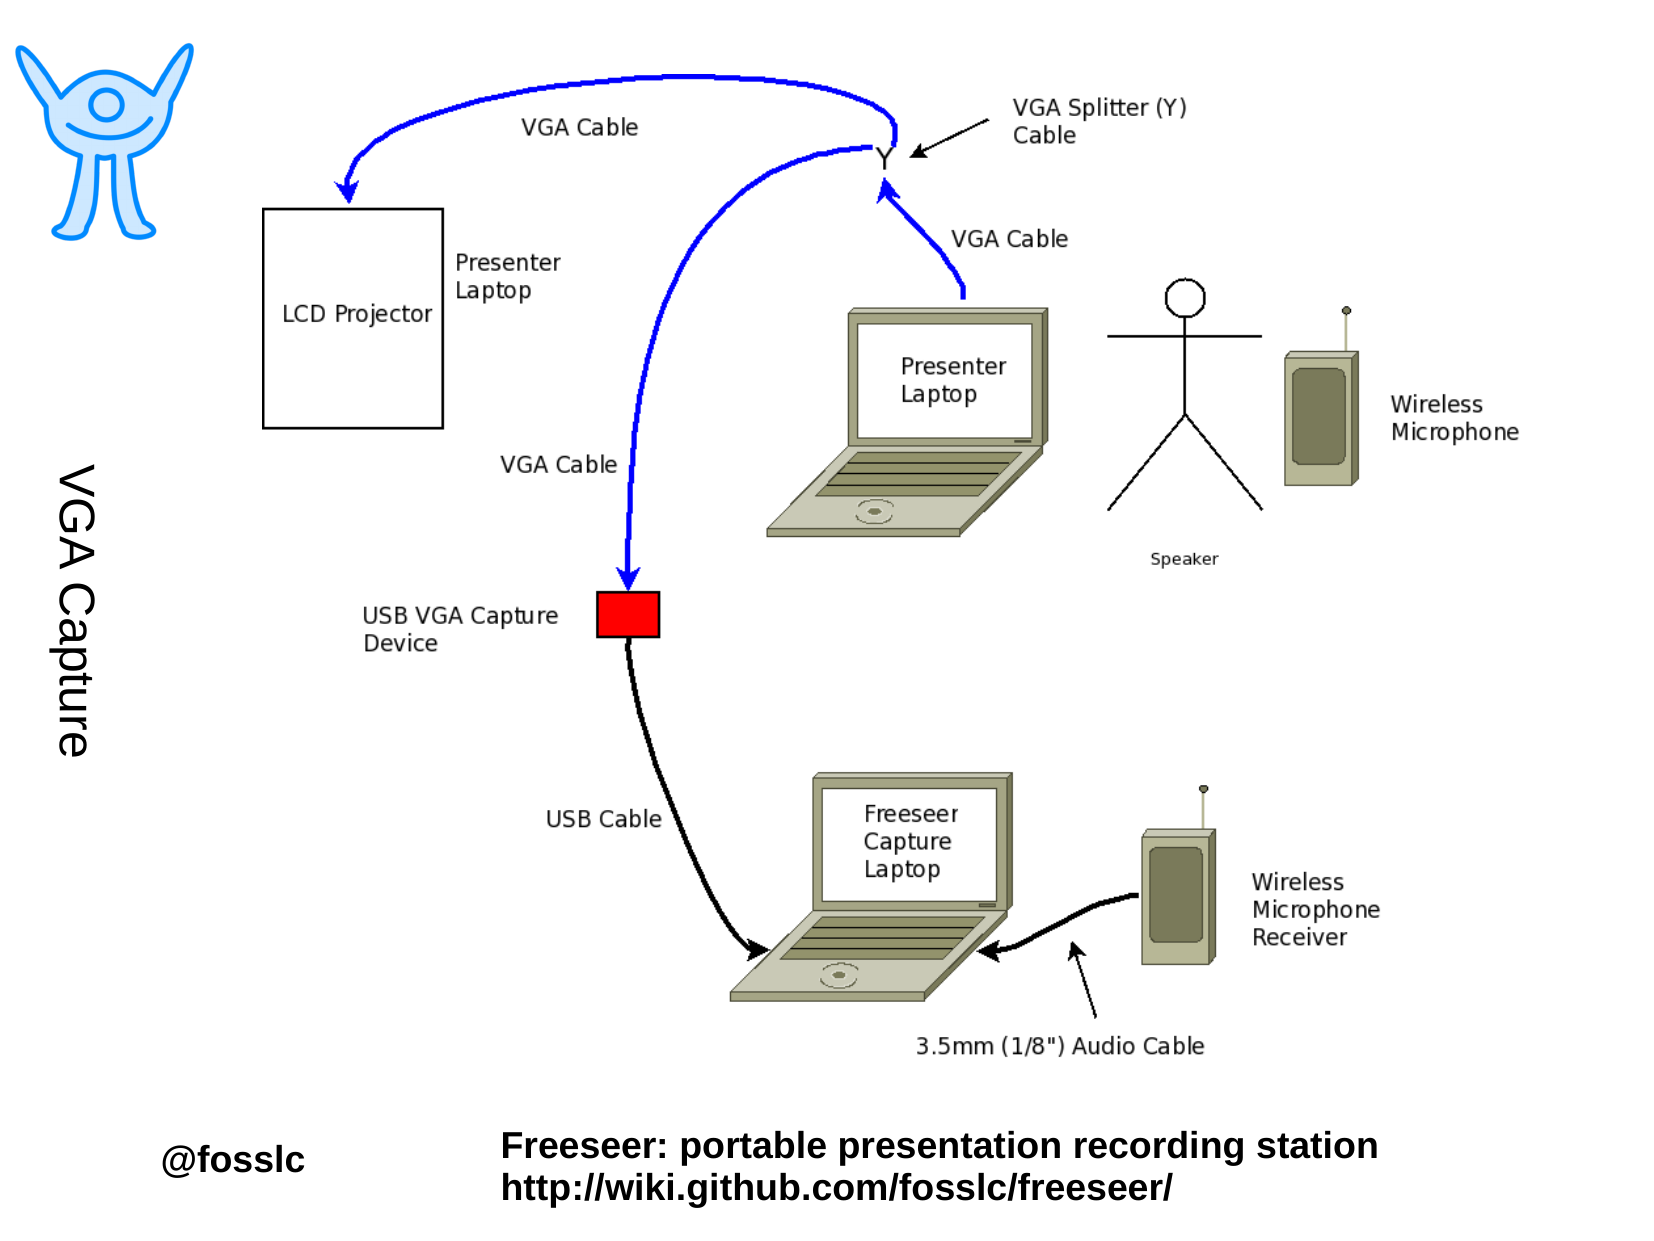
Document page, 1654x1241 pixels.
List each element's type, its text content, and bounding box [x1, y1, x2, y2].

picture [262, 74, 1523, 1061]
picture [8, 25, 198, 293]
text_box VGA Capture [41, 450, 113, 863]
